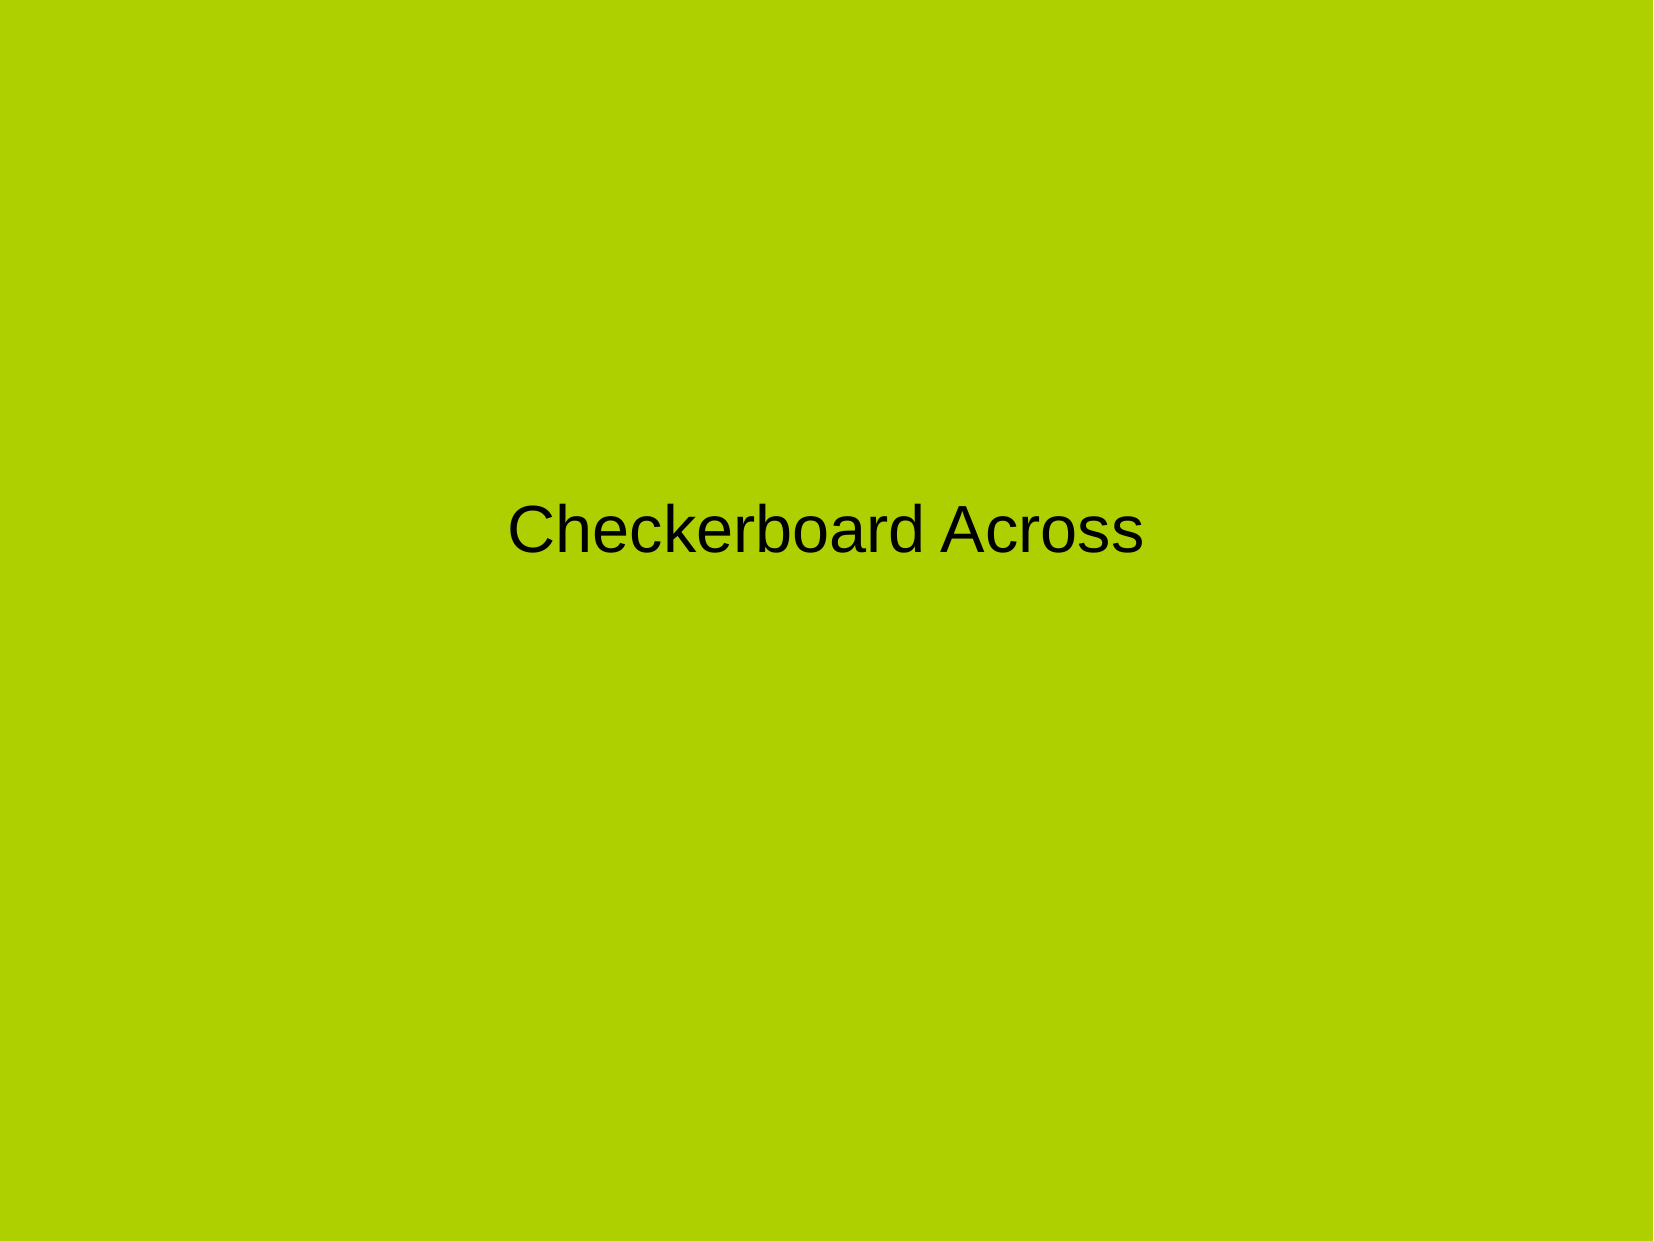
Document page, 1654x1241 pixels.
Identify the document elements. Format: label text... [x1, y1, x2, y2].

subtitle Checkerboard Across [82, 49, 1571, 1010]
